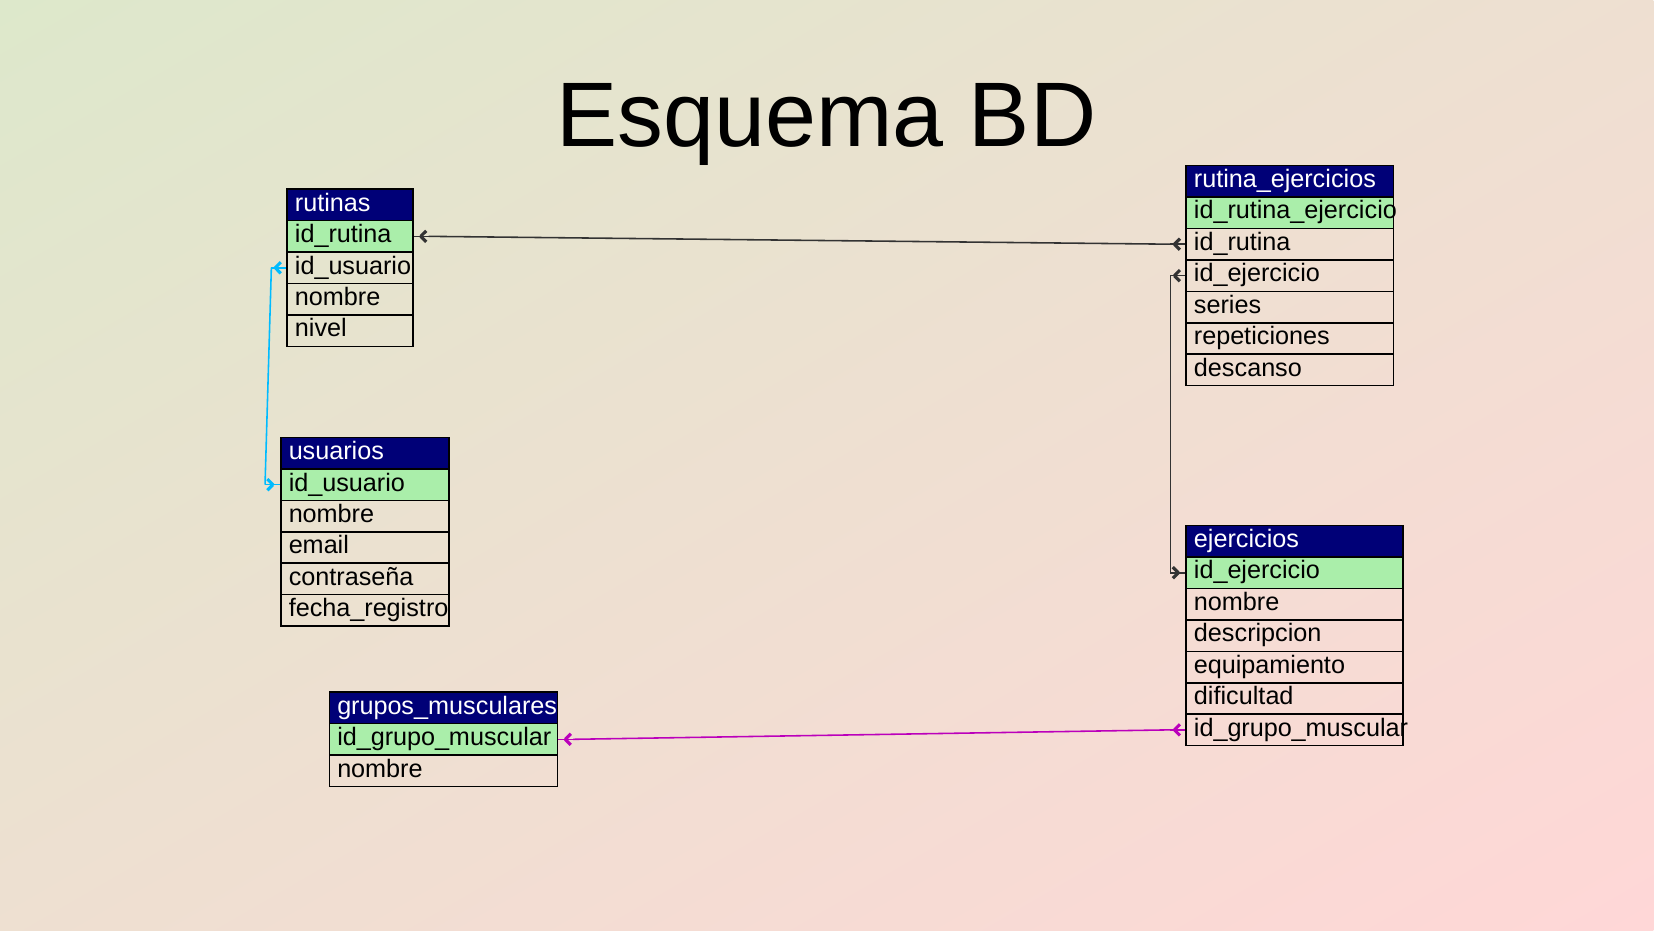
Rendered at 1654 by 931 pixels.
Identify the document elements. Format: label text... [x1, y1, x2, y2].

title Esquema BD [82, 37, 1571, 193]
picture [116, 140, 1654, 931]
